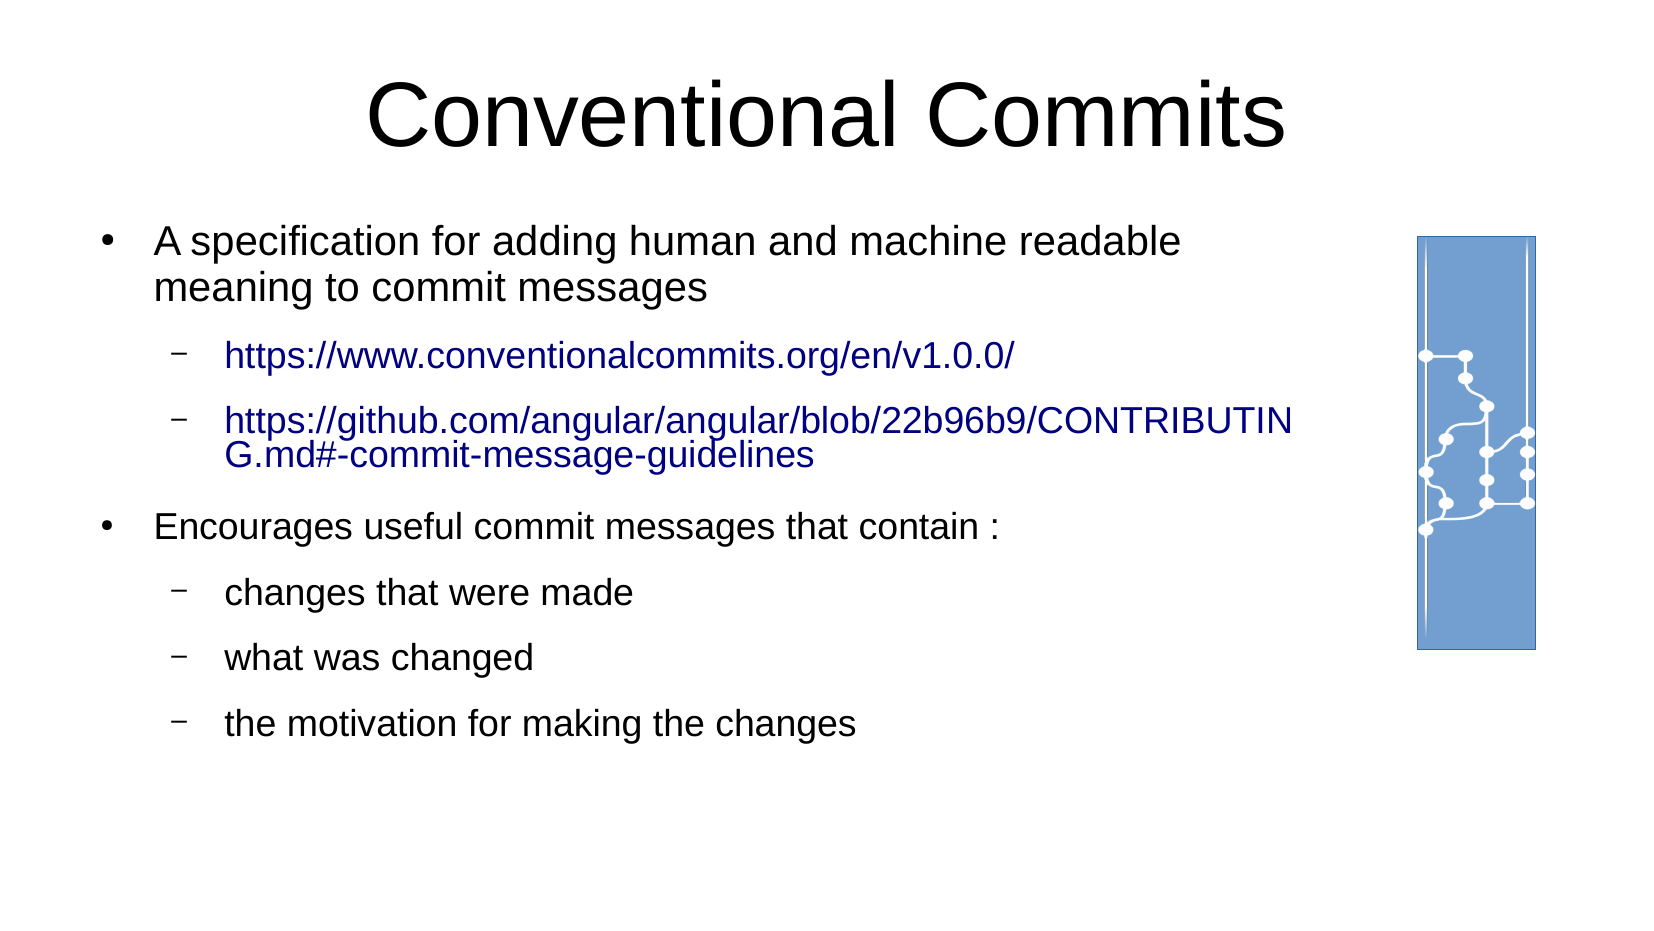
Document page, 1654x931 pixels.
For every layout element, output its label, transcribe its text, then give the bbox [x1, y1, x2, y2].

picture [1417, 236, 1536, 639]
text_box [1417, 639, 1536, 650]
title Conventional Commits [82, 37, 1571, 193]
list A specification for adding human and machine readable meaning to commit messages https://www.conventionalcommits.org/en/v1.0.0/ https://github.com/angular/angular/blob/22b96b9/CONTRIBUTING.md#-commit-message-guidelines Encourages useful commit messages that contain : changes that were made what was changed the motivation for making the changes [82, 217, 1300, 758]
